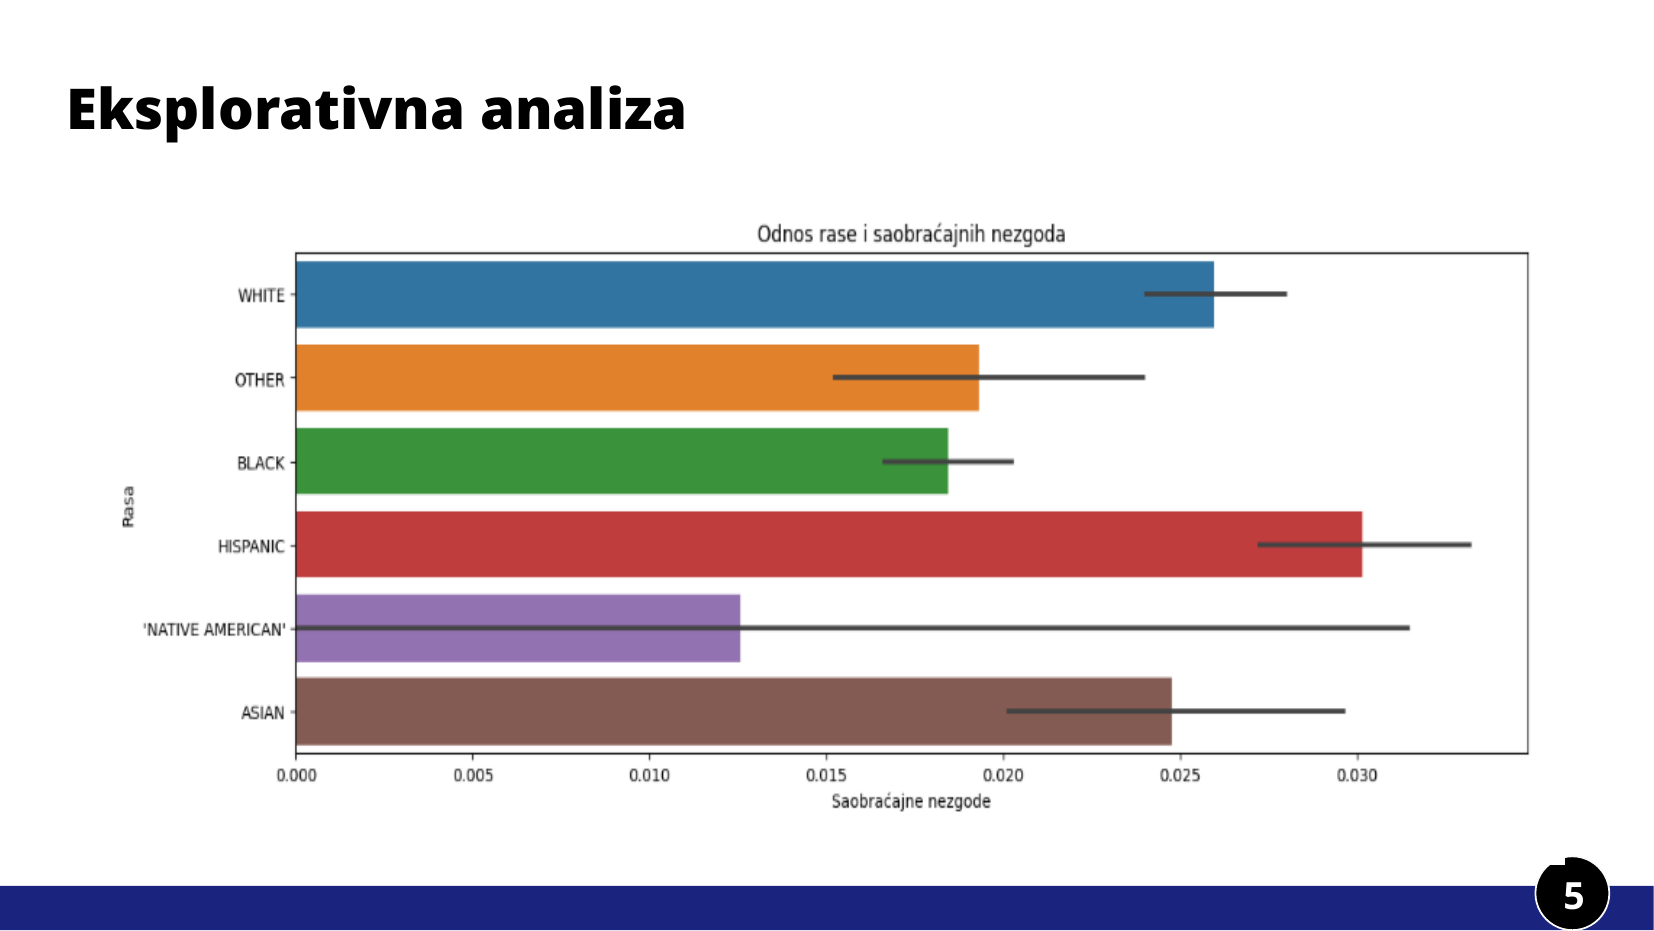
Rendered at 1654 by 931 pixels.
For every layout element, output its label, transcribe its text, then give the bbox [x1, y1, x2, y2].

picture [49, 203, 1565, 865]
title Eksplorativna analiza [66, 48, 1603, 168]
